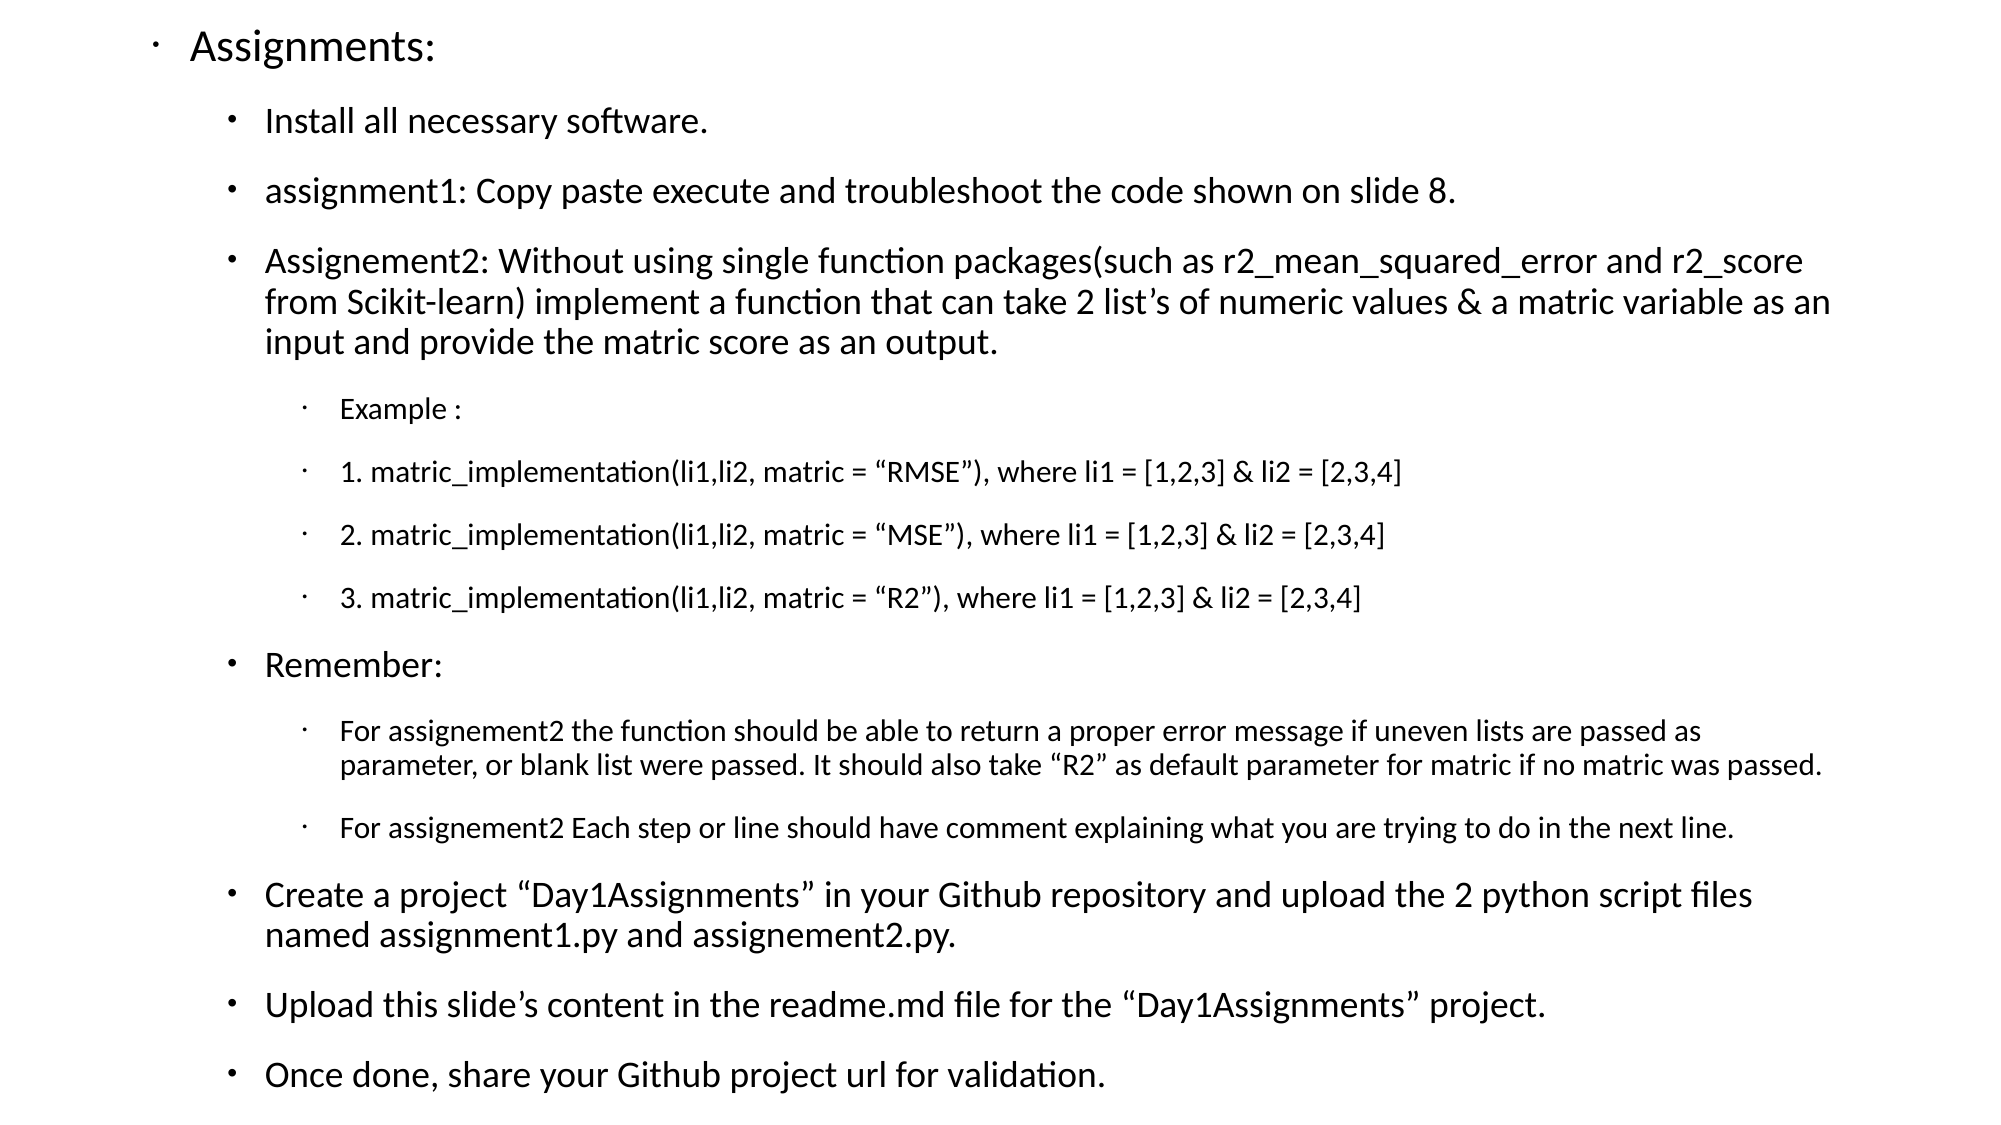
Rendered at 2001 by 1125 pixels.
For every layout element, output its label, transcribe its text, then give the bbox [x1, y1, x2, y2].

list Assignments: Install all necessary software. assignment1: Copy paste execute and troubleshoot the code shown on slide 8. Assignement2: Without using single function packages(such as r2_mean_squared_error and r2_score from Scikit-learn) implement a function that can take 2 list’s of numeric values & a matric variable as an input and provide the matric score as an output. Example : 1. matric_implementation(li1,li2, matric = “RMSE”), where li1 = [1,2,3] & li2 = [2,3,4] 2. matric_implementation(li1,li2, matric = “MSE”), where li1 = [1,2,3] & li2 = [2,3,4] 3. matric_implementation(li1,li2, matric = “R2”), where li1 = [1,2,3] & li2 = [2,3,4] Remember: For assignement2 the function should be able to return a proper error message if uneven lists are passed as parameter, or blank list were passed. It should also take “R2” as default parameter for matric if no matric was passed. For assignement2 Each step or line should have comment explaining what you are trying to do in the next line. Create a project “Day1Assignments” in your Github repository and upload the 2 python script files named assignment1.py and assignement2.py. Upload this slide’s content in the readme.md file for the “Day1Assignments” project. Once done, share your Github project url for validation. [137, 15, 1863, 1030]
